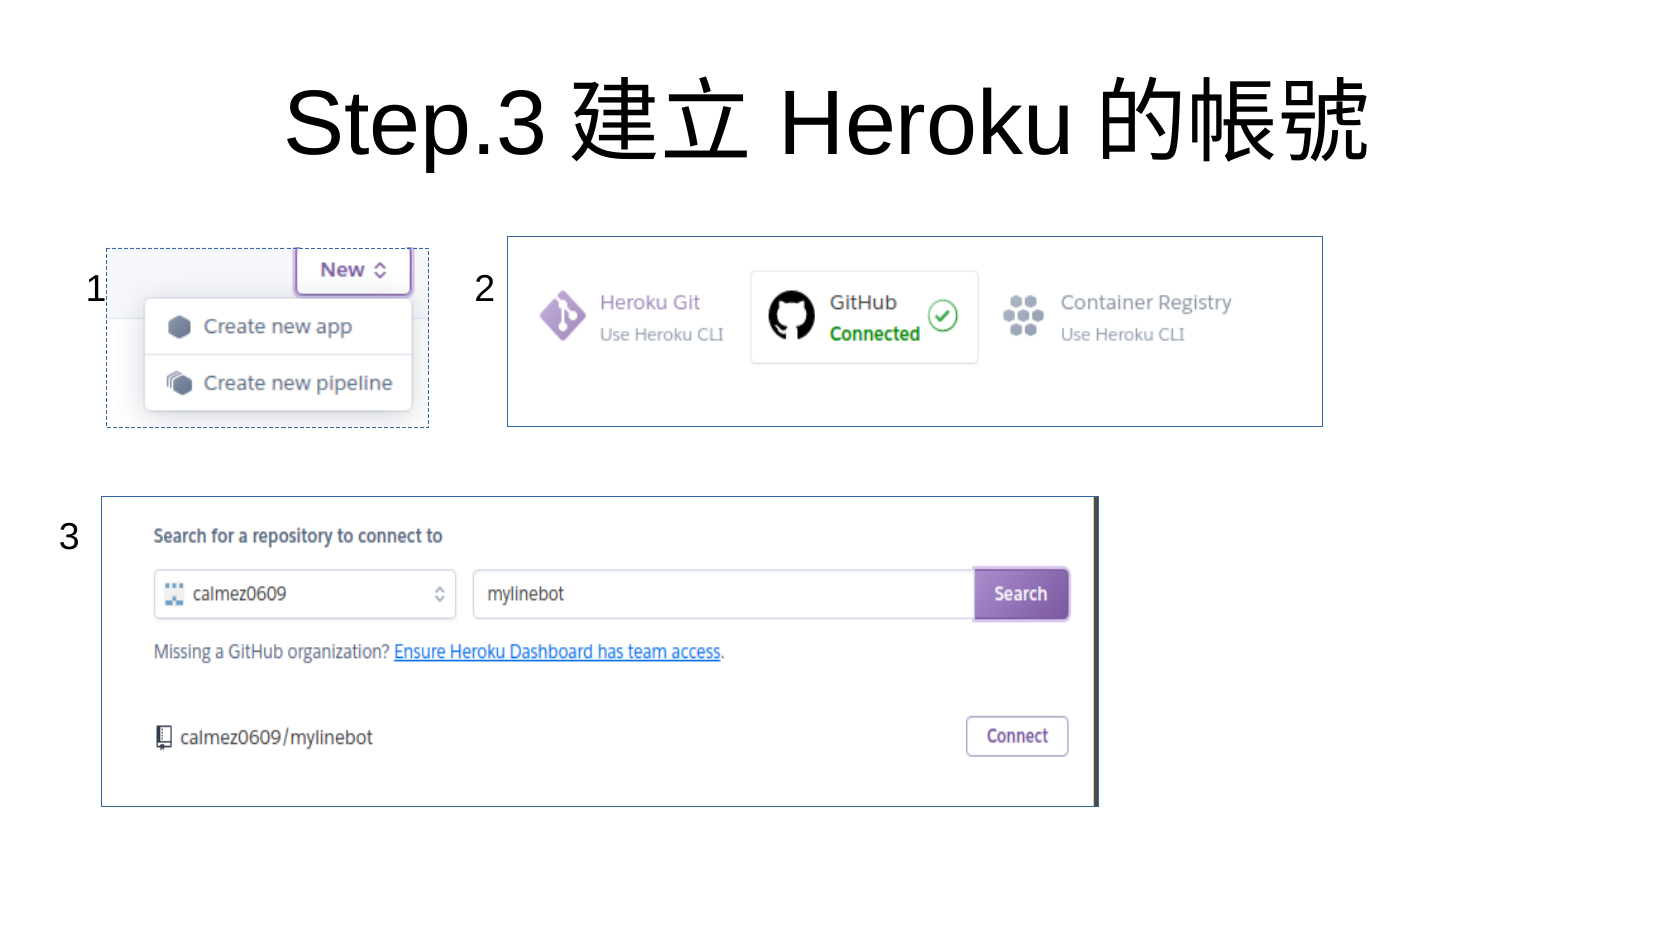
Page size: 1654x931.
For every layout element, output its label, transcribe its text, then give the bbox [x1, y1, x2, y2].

text_box 1 [70, 259, 122, 317]
text_box 3 [59, 507, 71, 565]
picture [106, 247, 429, 428]
title Step.3建立Heroku的帳號 [82, 37, 1571, 193]
picture [101, 496, 1099, 807]
text_box 2 [459, 259, 511, 317]
picture [507, 236, 1323, 427]
